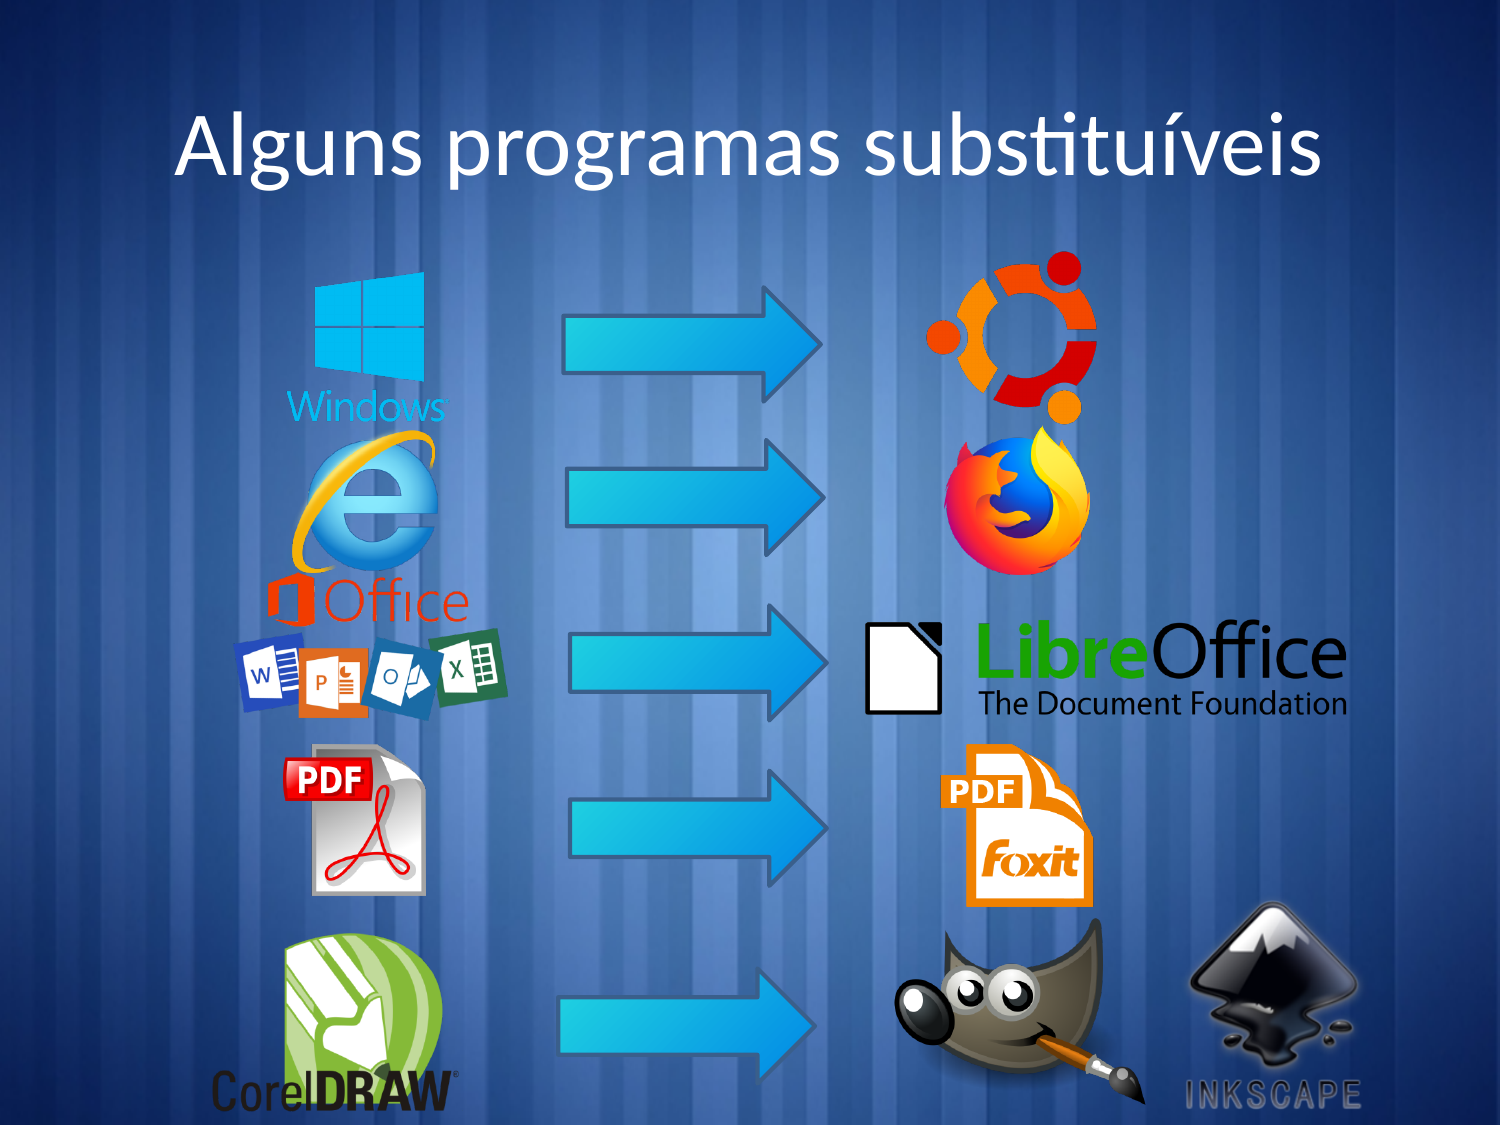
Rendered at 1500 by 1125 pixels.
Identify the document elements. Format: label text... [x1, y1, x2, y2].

text_box [570, 770, 827, 886]
picture [0, 0, 1500, 1125]
text_box [570, 605, 826, 721]
title Alguns programas substituíveis [75, 45, 1425, 233]
text_box [563, 287, 821, 402]
text_box [566, 439, 824, 556]
text_box [558, 968, 816, 1084]
